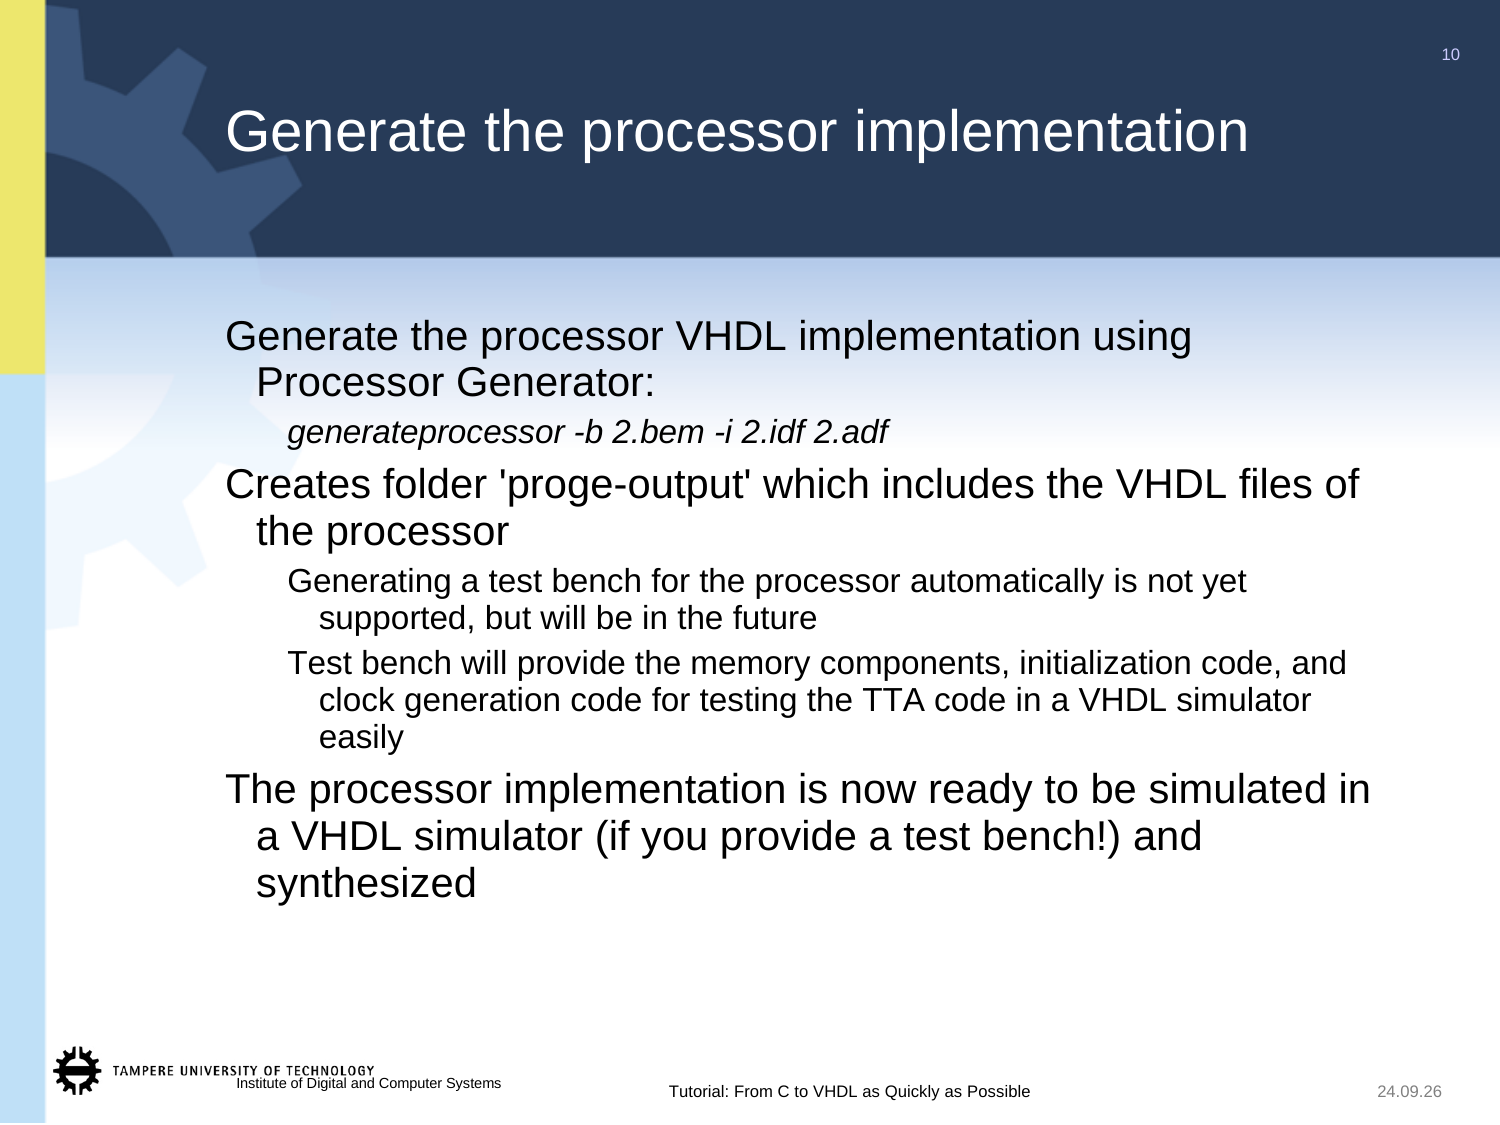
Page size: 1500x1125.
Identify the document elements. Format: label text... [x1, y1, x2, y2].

title Generate the processor implementation [224, 37, 1375, 226]
list Generate the processor VHDL implementation using Processor Generator: generateprocessor -b 2.bem -i 2.idf 2.adf Creates folder 'proge-output' which includes the VHDL files of the processor Generating a test bench for the processor automatically is not yet supported, but will be in the future Test bench will provide the memory components, initialization code, and clock generation code for testing the TTA code in a VHDL simulator easily The processor implementation is now ready to be simulated in a VHDL simulator (if you provide a test bench!) and synthesized [224, 312, 1375, 1013]
picture [0, 0, 1500, 1123]
